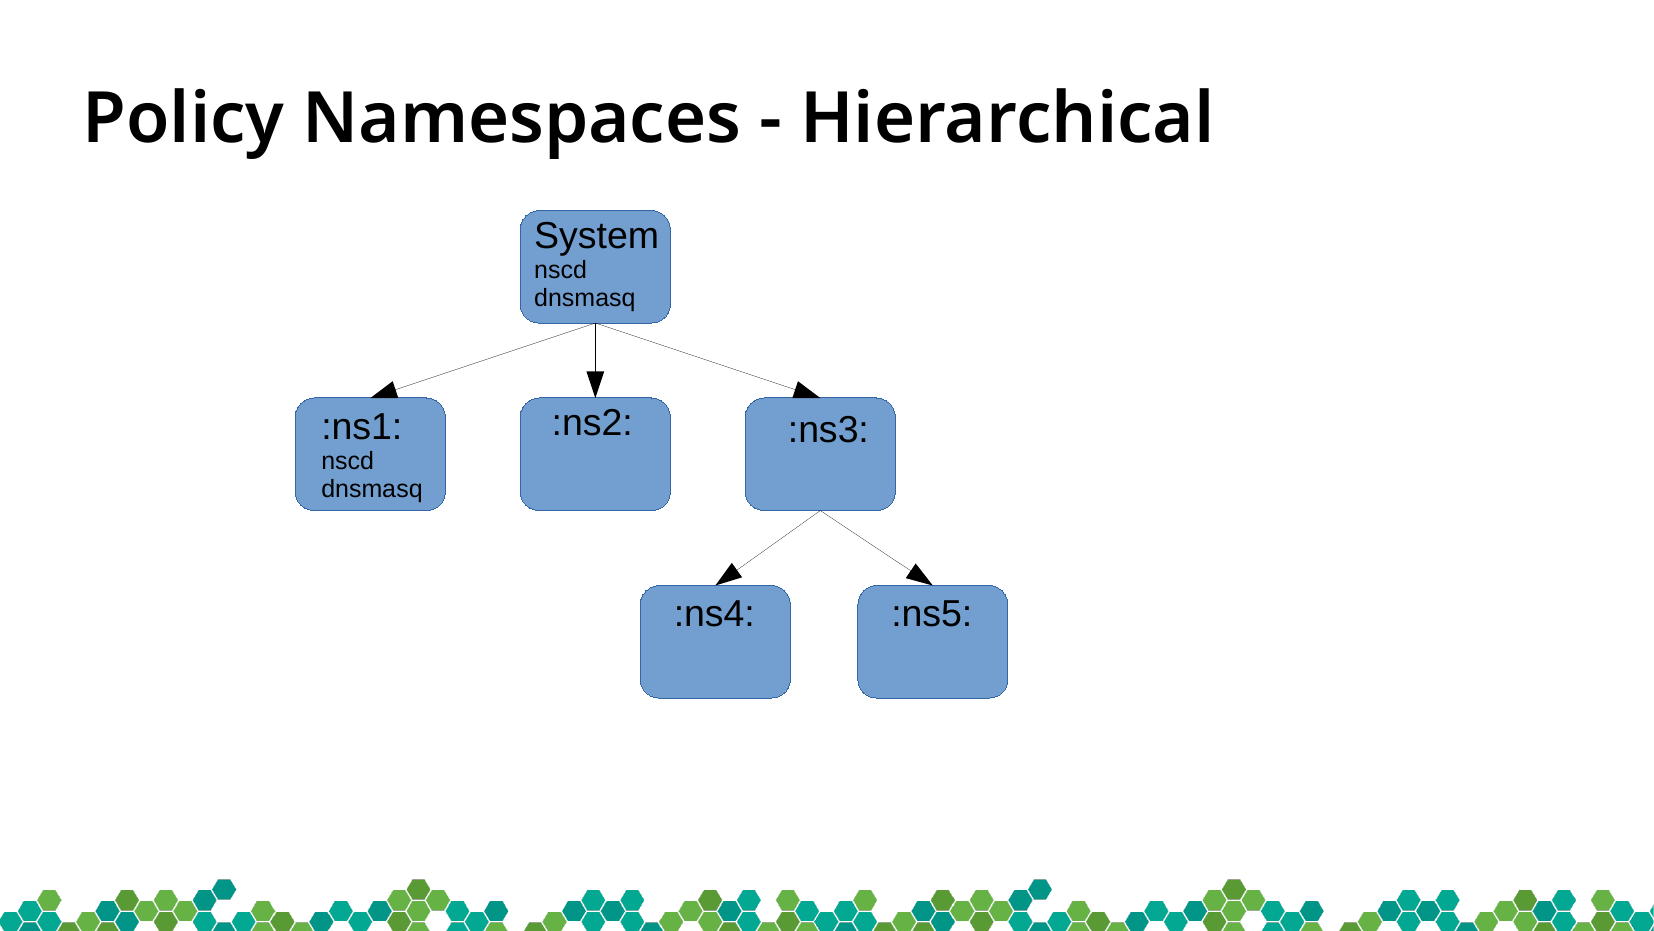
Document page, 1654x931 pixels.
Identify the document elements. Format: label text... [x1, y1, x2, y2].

text_box [520, 397, 671, 511]
text_box [295, 399, 306, 509]
title Policy Namespaces - Hierarchical [82, 37, 1571, 193]
text_box :ns4: [659, 585, 770, 643]
text_box :ns3: [773, 401, 885, 459]
text_box [640, 585, 791, 699]
text_box :ns5: [876, 584, 988, 642]
text_box [745, 397, 896, 511]
text_box [529, 320, 662, 324]
text_box :ns1: nscd dnsmasq [306, 397, 438, 511]
picture [0, 871, 1654, 931]
text_box [438, 402, 446, 507]
text_box System nscd dnsmasq [519, 206, 675, 320]
text_box :ns2: [536, 394, 648, 452]
text_box [857, 585, 1008, 699]
